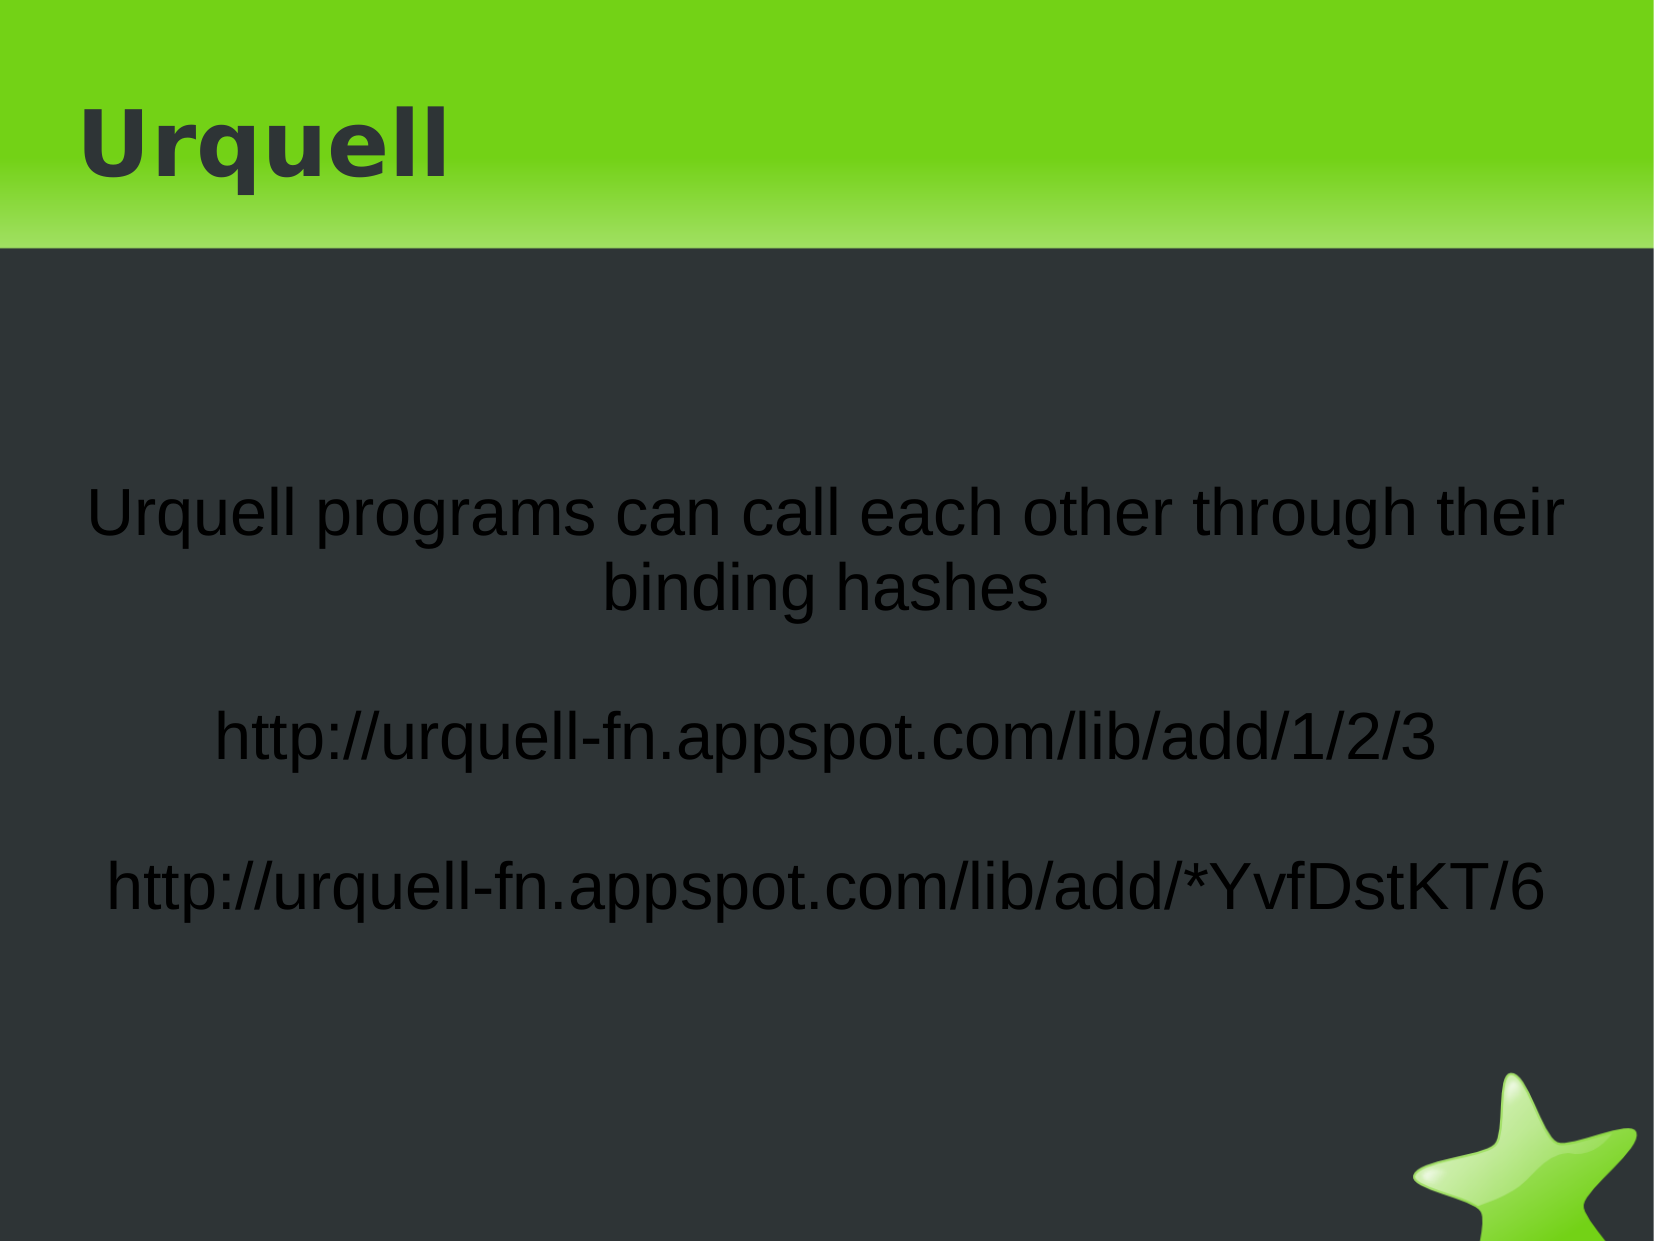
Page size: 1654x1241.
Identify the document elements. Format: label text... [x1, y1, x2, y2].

picture [0, 0, 1654, 1241]
subtitle Urquell programs can call each other through their binding hashes http://urquell-fn.appspot.com/lib/add/1/2/3 http://urquell-fn.appspot.com/lib/add/*YvfDstKT/6 [82, 290, 1571, 1109]
title Urquell [76, 41, 1565, 249]
